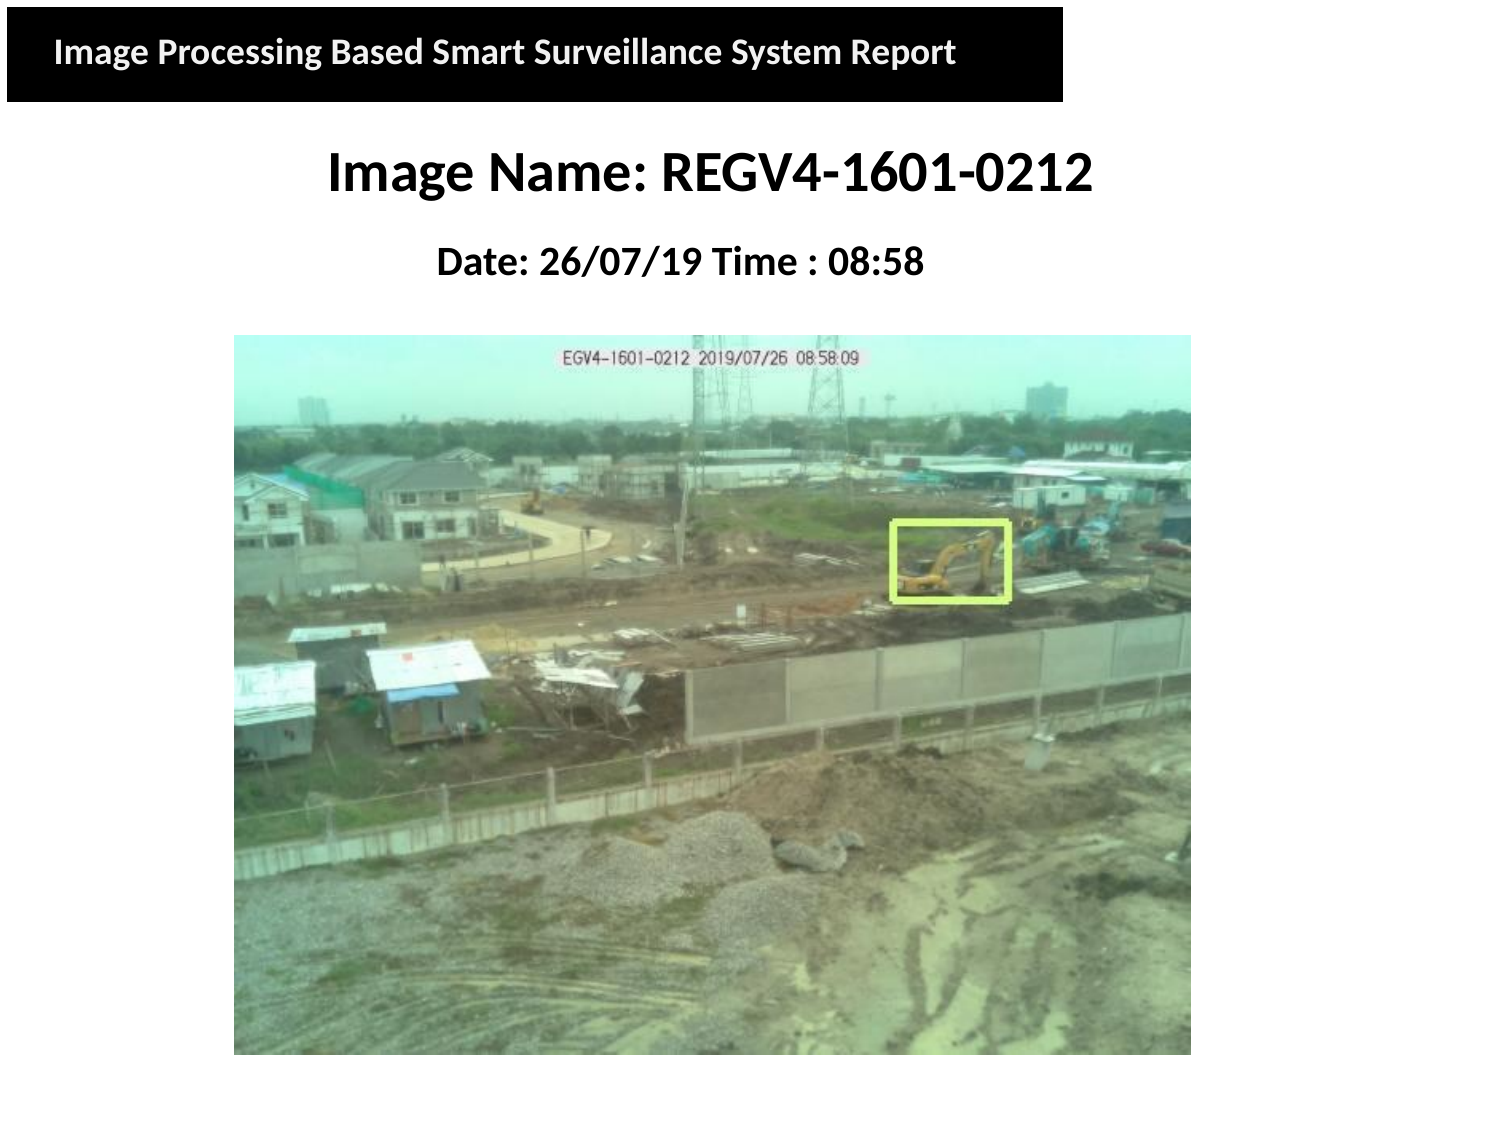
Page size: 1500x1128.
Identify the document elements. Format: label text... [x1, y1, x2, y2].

text_box Image Name: REGV4-1601-0212 [312, 140, 1251, 335]
picture [234, 335, 1191, 1055]
text_box Date: 26/07/19 Time : 08:58 [421, 234, 1360, 547]
text_box Image Processing Based Smart Surveillance System Report [39, 23, 977, 180]
picture [7, 7, 1063, 102]
